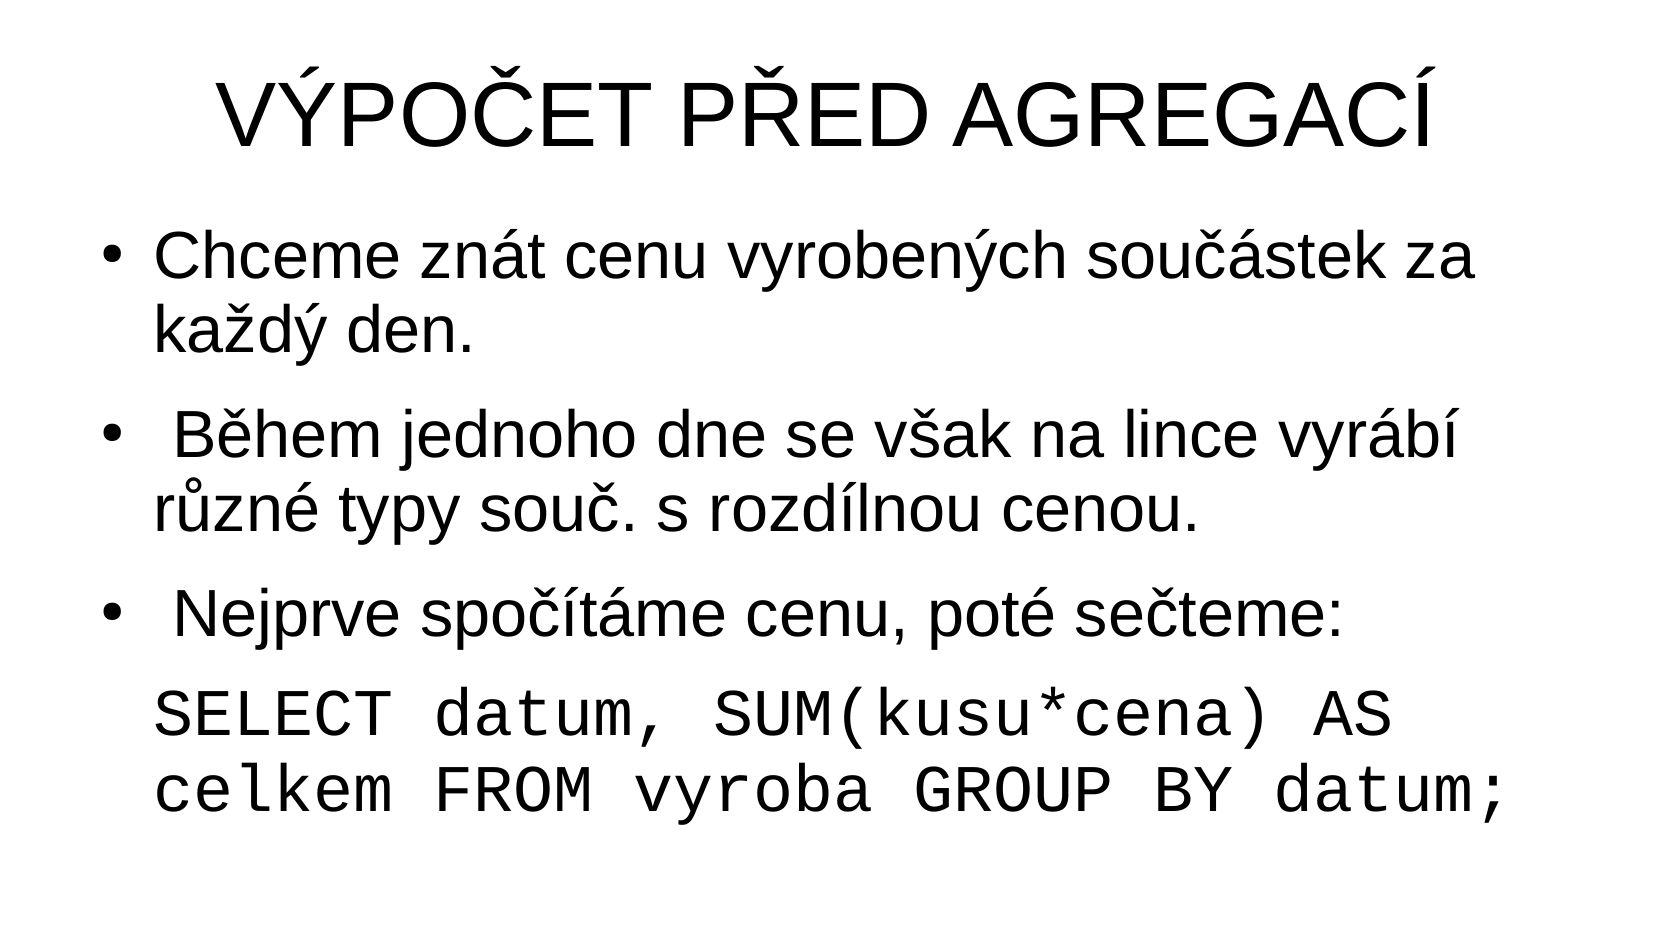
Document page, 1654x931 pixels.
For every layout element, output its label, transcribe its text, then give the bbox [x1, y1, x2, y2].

title VÝPOČET PŘED AGREGACÍ [82, 37, 1571, 193]
list Chceme znát cenu vyrobených součástek za každý den. Během jednoho dne se však na lince vyrábí různé typy souč. s rozdílnou cenou. Nejprve spočítáme cenu, poté sečteme: SELECT datum, SUM(kusu*cena) AS celkem FROM vyroba GROUP BY datum; [82, 217, 1571, 916]
